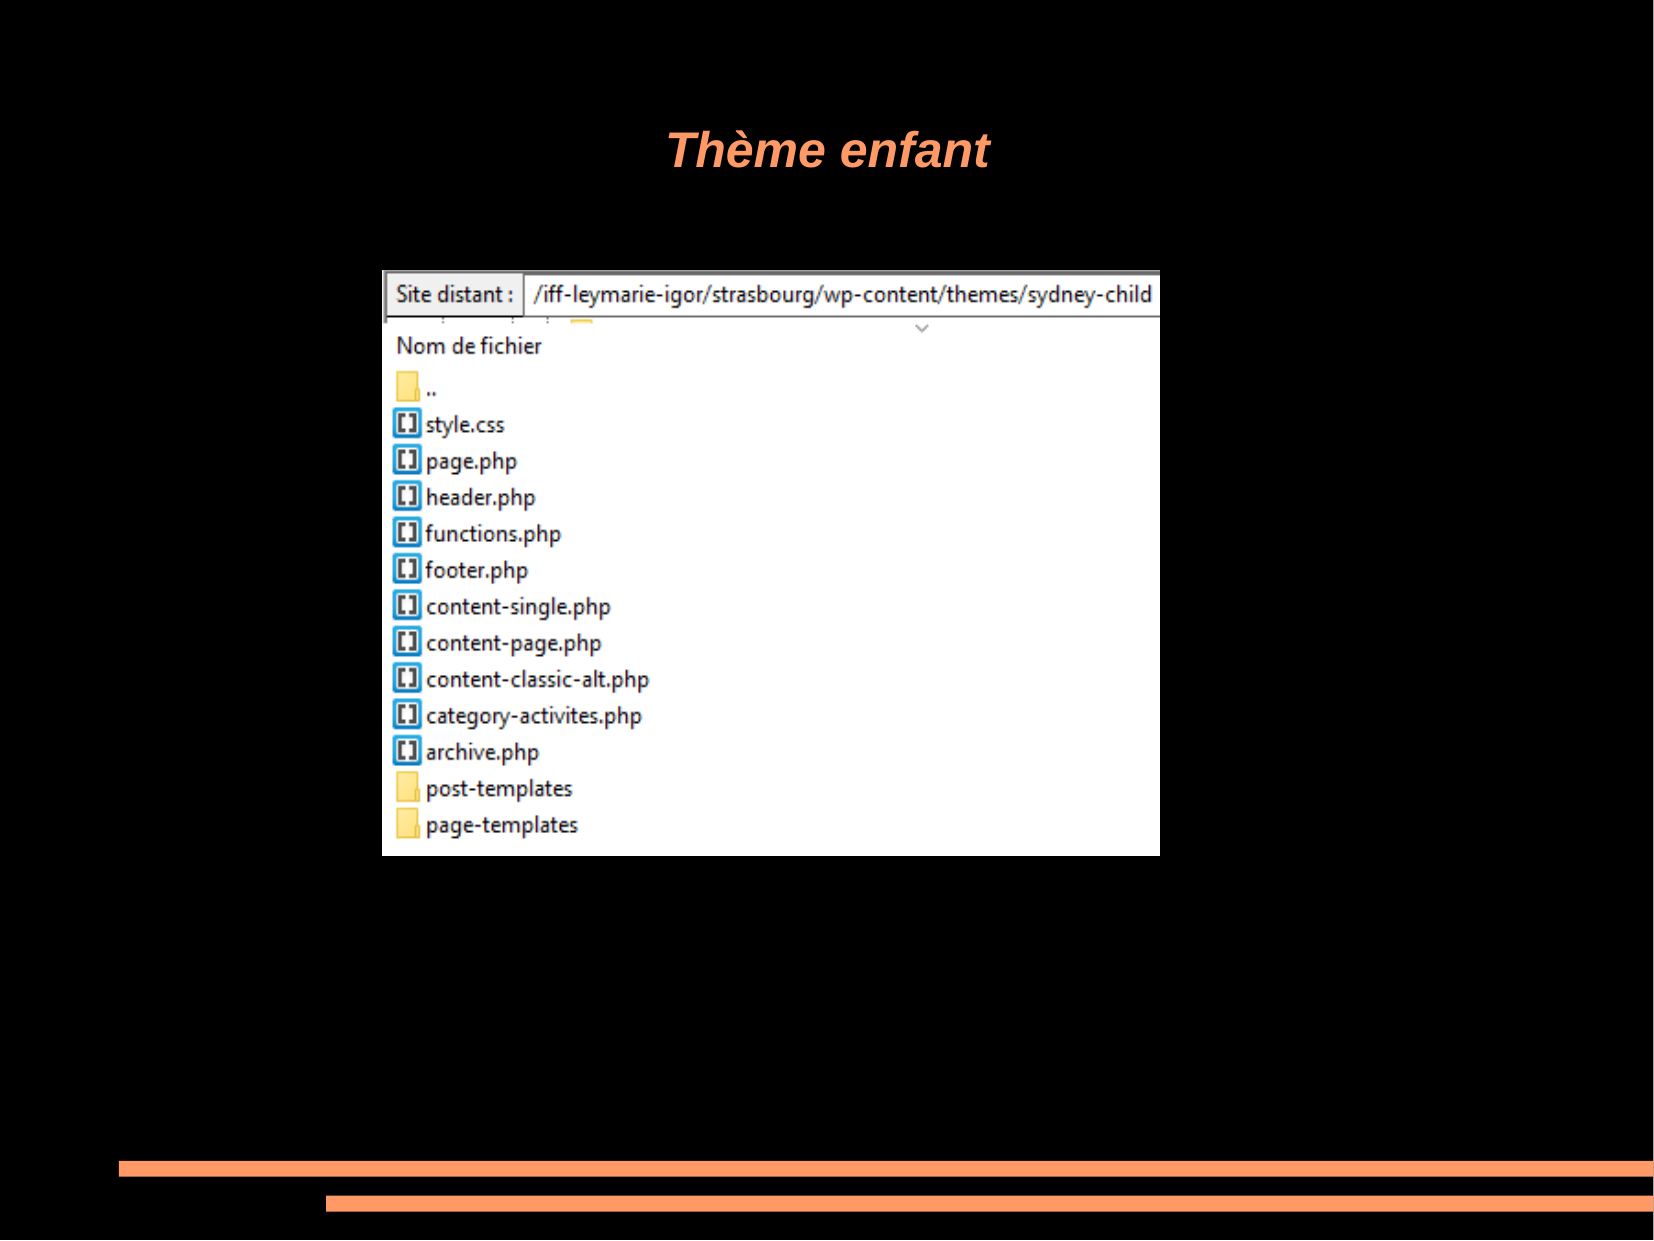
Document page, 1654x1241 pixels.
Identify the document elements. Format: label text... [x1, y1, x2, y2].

title Thème enfant [121, 46, 1534, 254]
picture [382, 270, 1160, 856]
